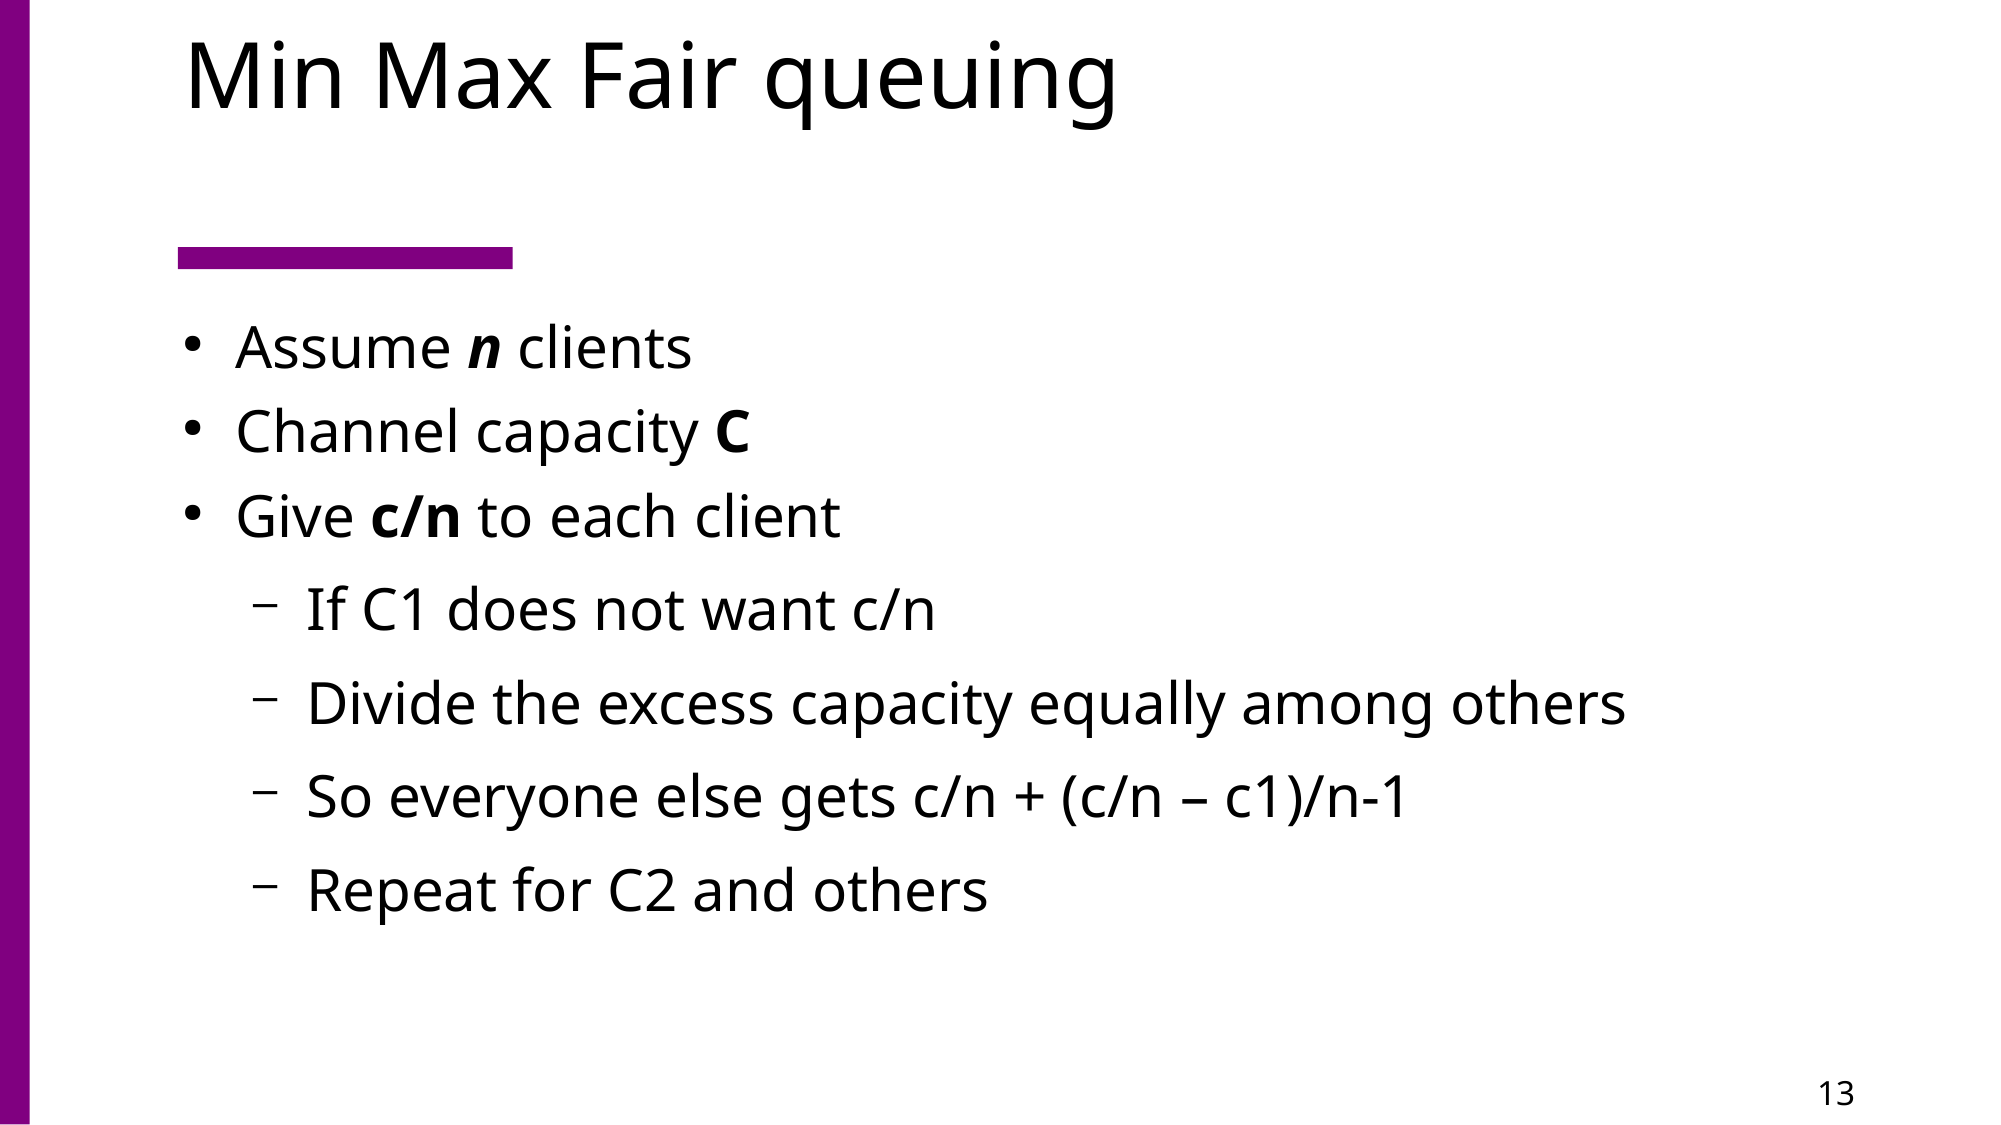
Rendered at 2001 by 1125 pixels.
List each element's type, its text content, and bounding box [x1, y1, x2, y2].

title Min Max Fair queuing [133, 9, 1946, 135]
list Assume n clients Channel capacity C Give c/n to each client If C1 does not want c/n Divide the excess capacity equally among others So everyone else gets c/n + (c/n – c1)/n-1 Repeat for C2 and others [149, 302, 1959, 1125]
